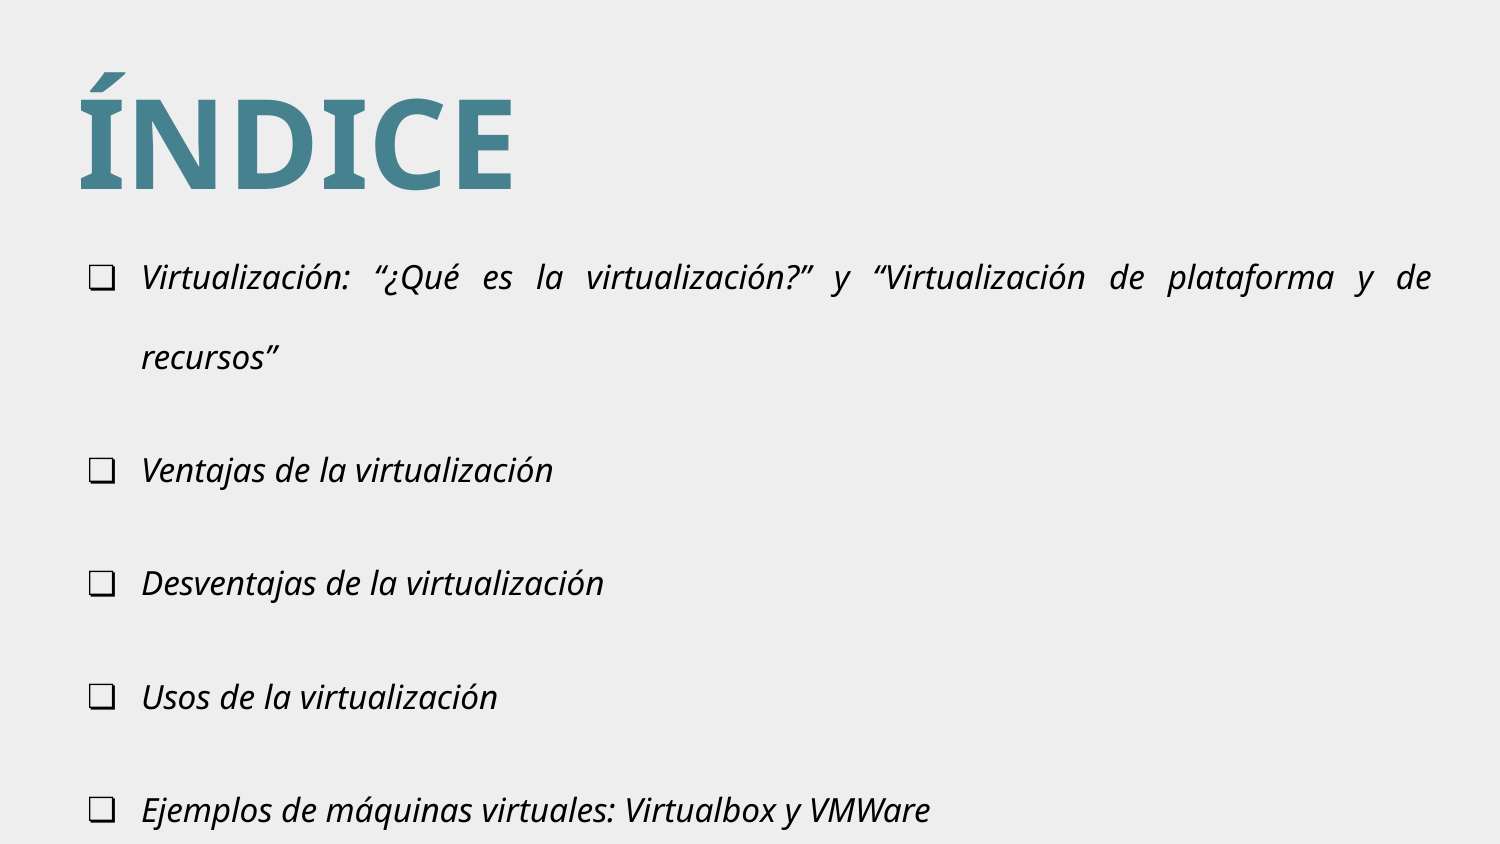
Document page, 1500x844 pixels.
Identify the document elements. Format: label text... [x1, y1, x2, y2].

title ÍNDICE [62, 49, 1461, 181]
list Virtualización: “¿Qué es la virtualización?” y “Virtualización de plataforma y de recursos” Ventajas de la virtualización Desventajas de la virtualización Usos de la virtualización Ejemplos de máquinas virtuales: Virtualbox y VMWare Vagrant Docker [51, 201, 1449, 750]
